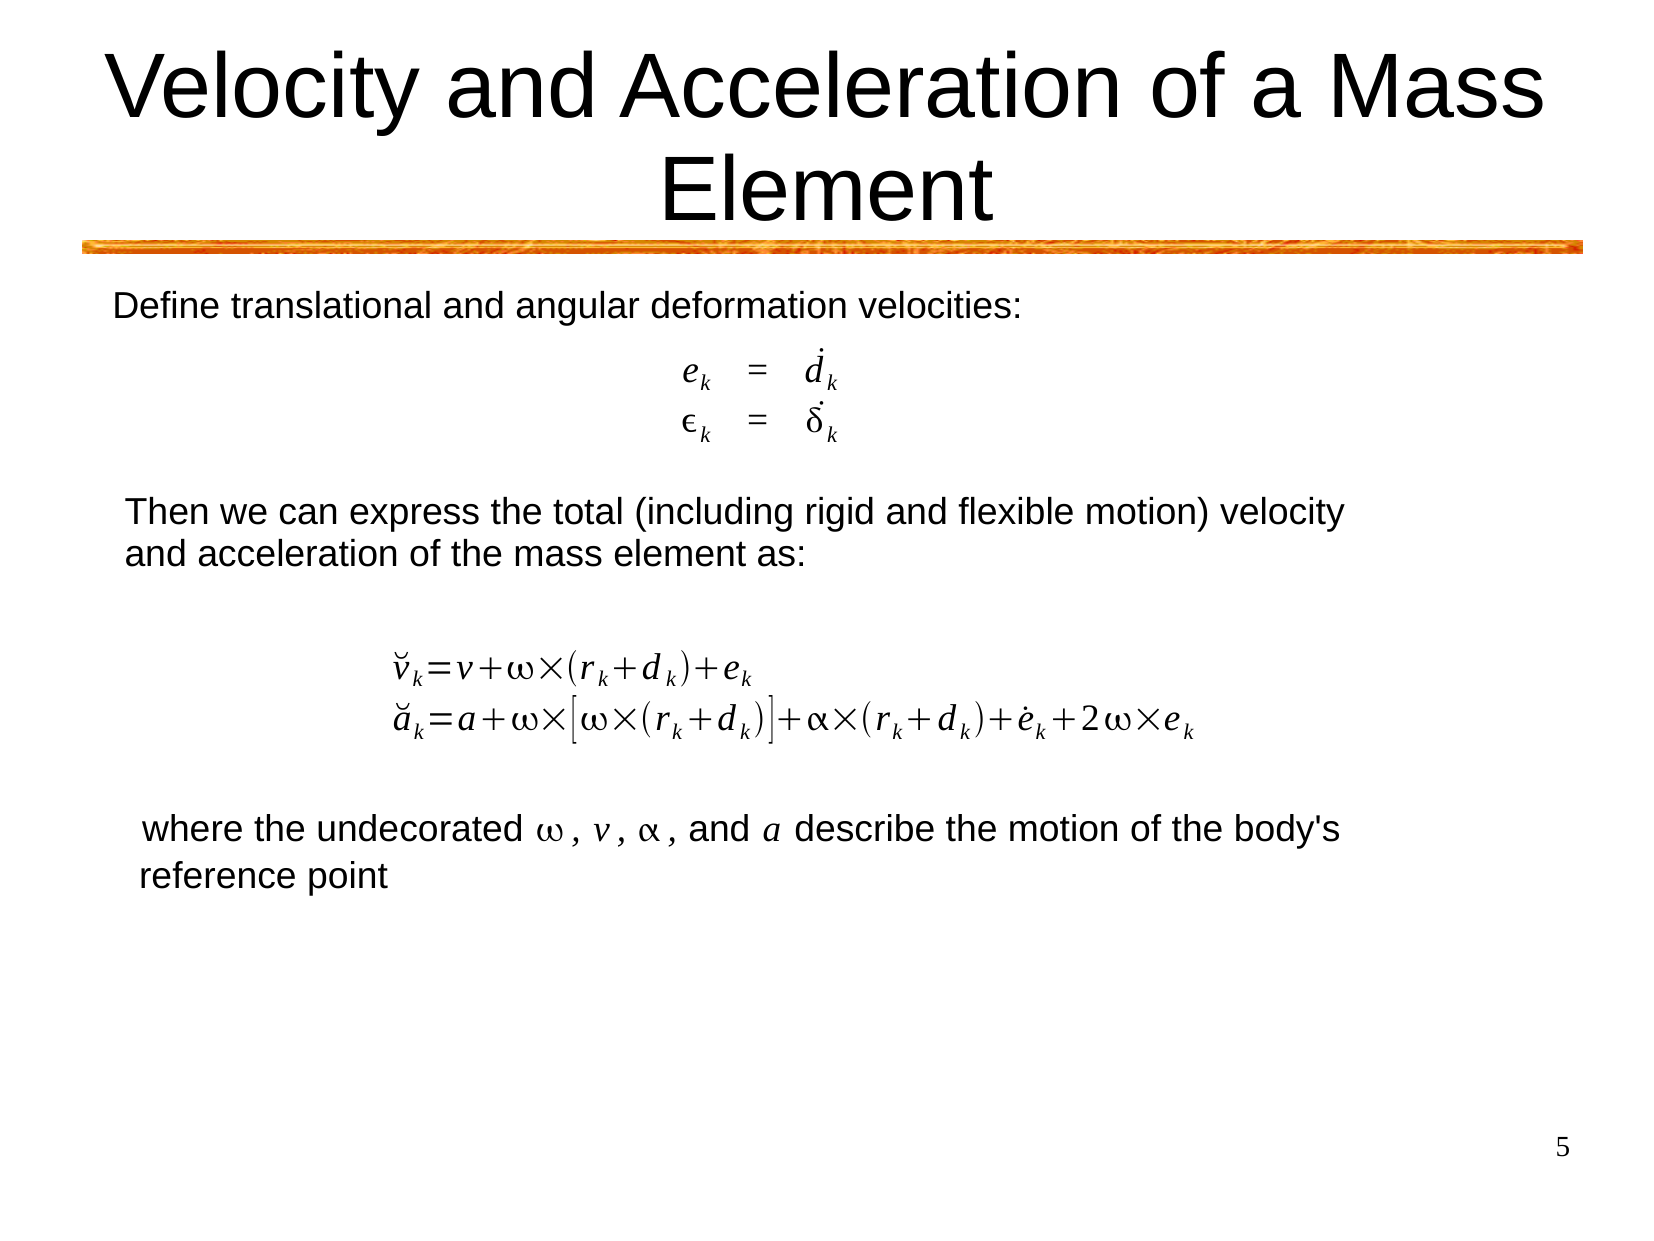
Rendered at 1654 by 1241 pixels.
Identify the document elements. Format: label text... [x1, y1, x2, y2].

text_box Then we can express the total (including rigid and flexible motion) velocity and acceleration of the mass element as: [109, 483, 1374, 583]
chart [674, 343, 844, 447]
title Velocity and Acceleration of a Mass Element [82, 34, 1571, 240]
chart [385, 644, 1200, 747]
text_box Define translational and angular deformation velocities: [97, 277, 1041, 335]
chart [133, 807, 1349, 897]
picture [82, 240, 1583, 254]
